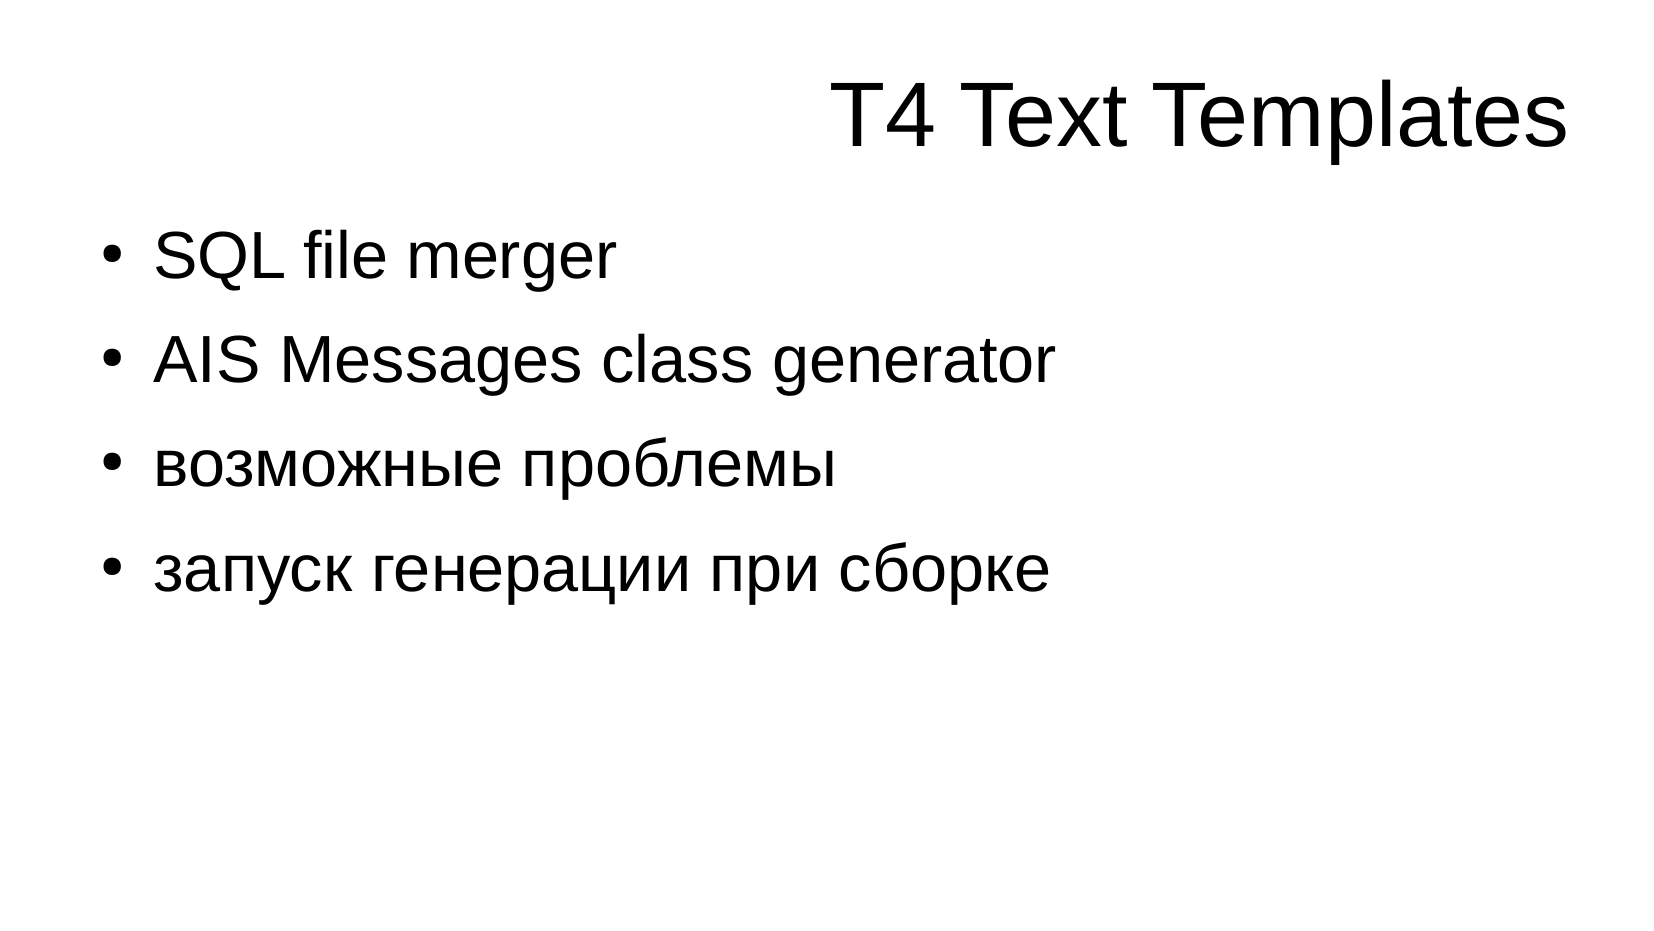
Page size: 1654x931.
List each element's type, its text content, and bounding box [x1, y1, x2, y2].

list SQL file merger AIS Messages class generator возможные проблемы запуск генерации при сборке [82, 217, 1571, 758]
title T4 Text Templates [82, 37, 1571, 193]
